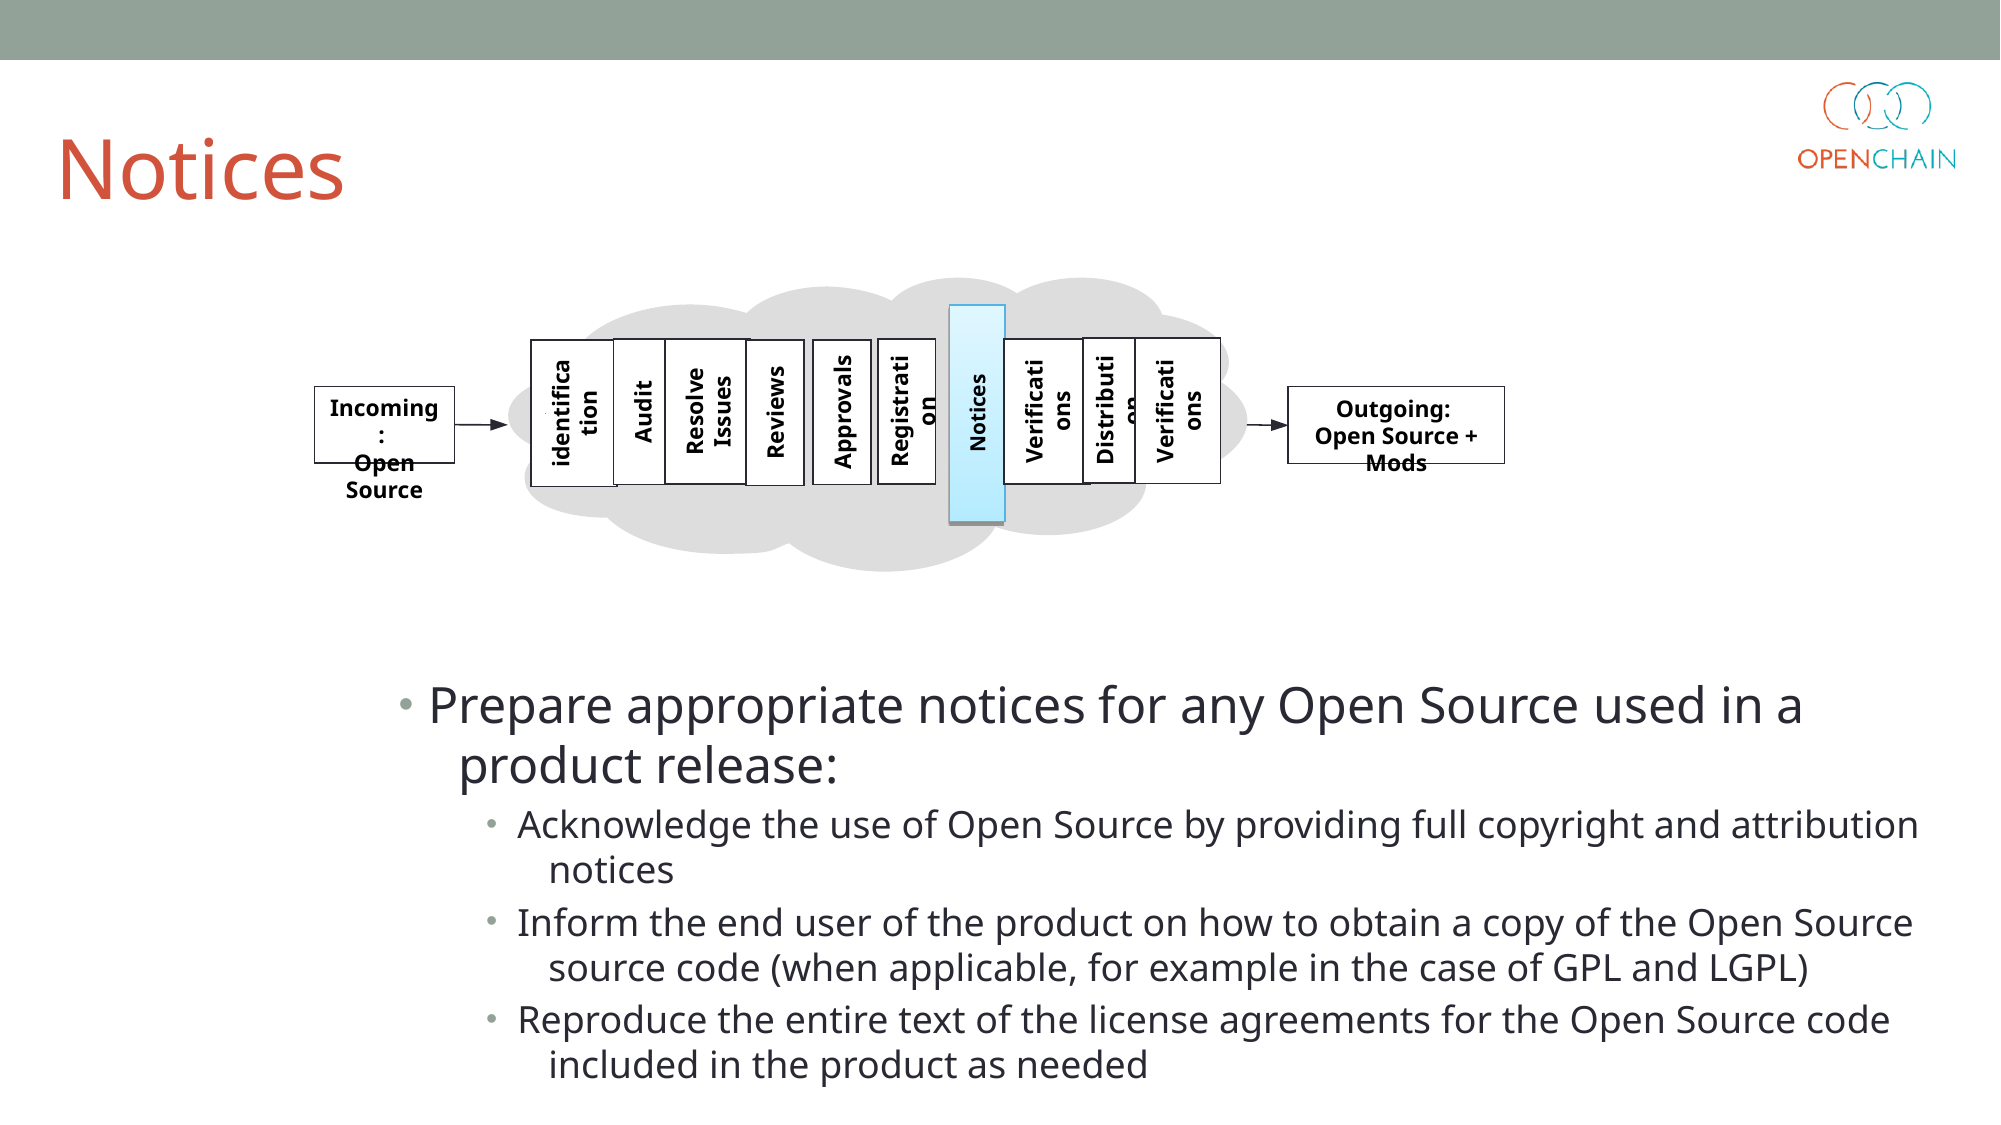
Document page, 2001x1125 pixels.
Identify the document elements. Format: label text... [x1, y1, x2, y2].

text_box Approvals [813, 340, 871, 485]
text_box Distribution [1083, 338, 1135, 483]
text_box [524, 277, 1217, 572]
text_box Reviews [746, 340, 804, 485]
text_box Verifications [1004, 339, 1090, 484]
text_box identification [531, 340, 617, 487]
text_box Incoming: Open Source [314, 386, 455, 463]
text_box Notices [40, 85, 1840, 247]
text_box Outgoing: Open Source + Mods [1288, 387, 1505, 463]
text_box Audit [613, 339, 671, 485]
text_box Prepare appropriate notices for any Open Source used in a product release: Acknowledge the use of Open Source by providing full copyright and attribution notices Inform the end user of the product on how to obtain a copy of the Open Source source code (when applicable, for example in the case of GPL and LGPL) Reproduce the entire text of the license agreements for the Open Source code included in the product as needed [357, 644, 2000, 1055]
text_box Resolve Issues [665, 339, 751, 484]
text_box [508, 386, 531, 445]
text_box Verifications [1135, 338, 1221, 483]
text_box [1221, 342, 1248, 460]
text_box Registration [878, 339, 936, 484]
text_box Notices [949, 305, 1005, 522]
